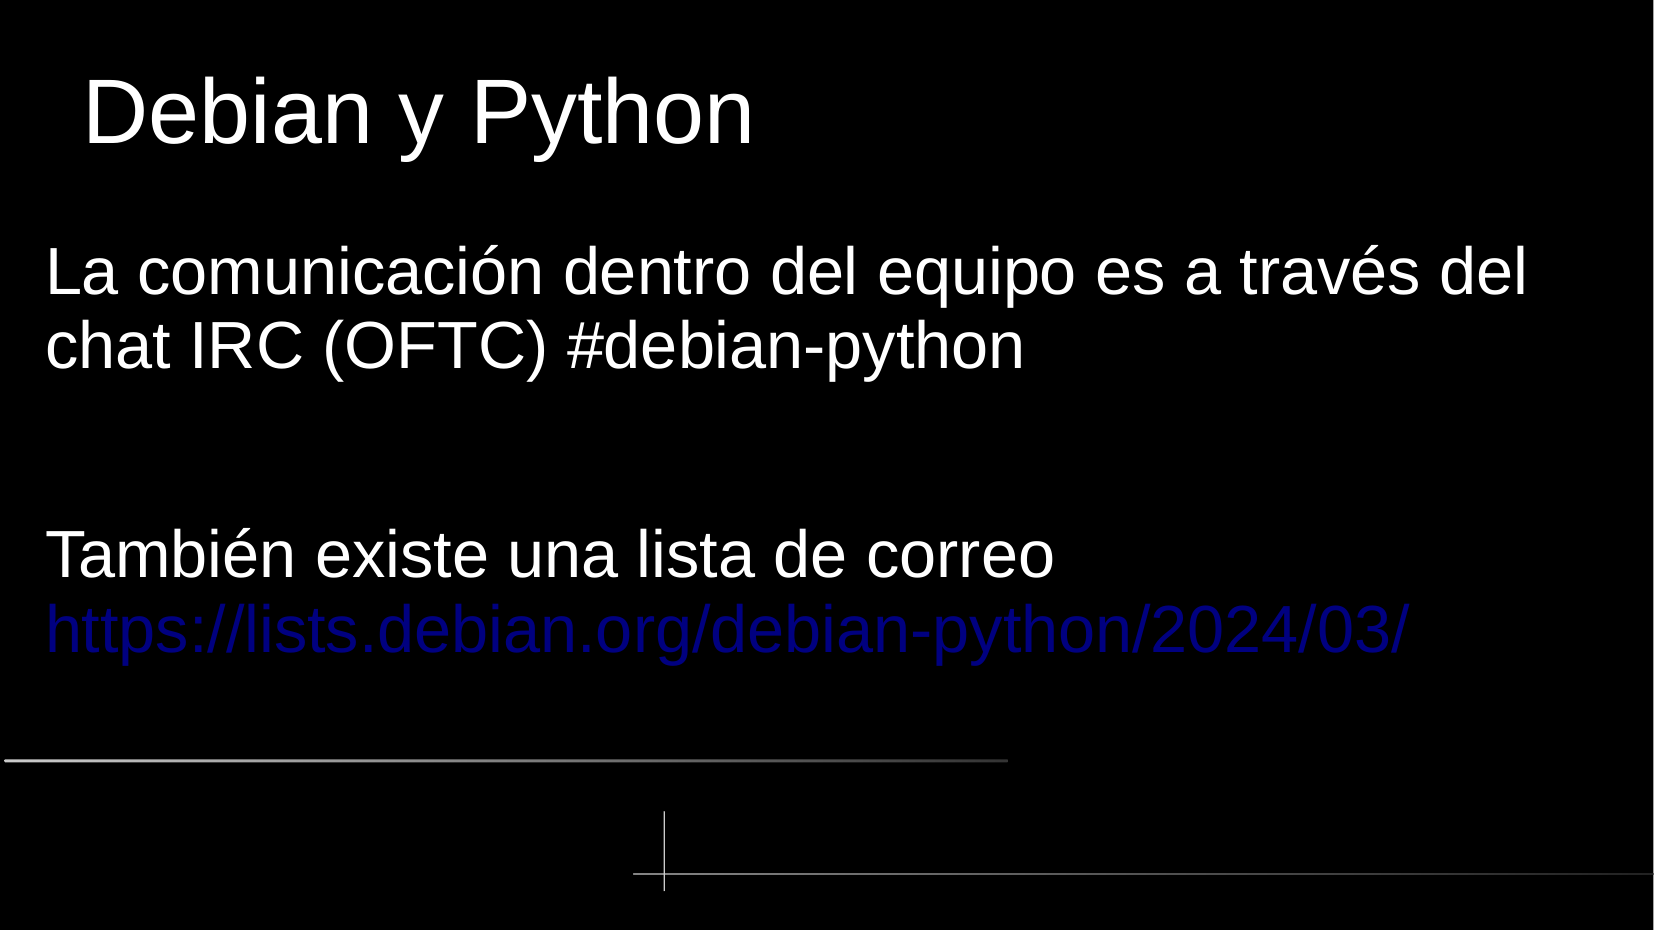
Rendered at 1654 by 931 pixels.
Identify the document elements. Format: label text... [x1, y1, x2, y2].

title Debian y Python [82, 35, 1235, 189]
list La comunicación dentro del equipo es a través del chat IRC (OFTC) #debian-python También existe una lista de correo https://lists.debian.org/debian-python/2024/03/ [45, 233, 1546, 841]
